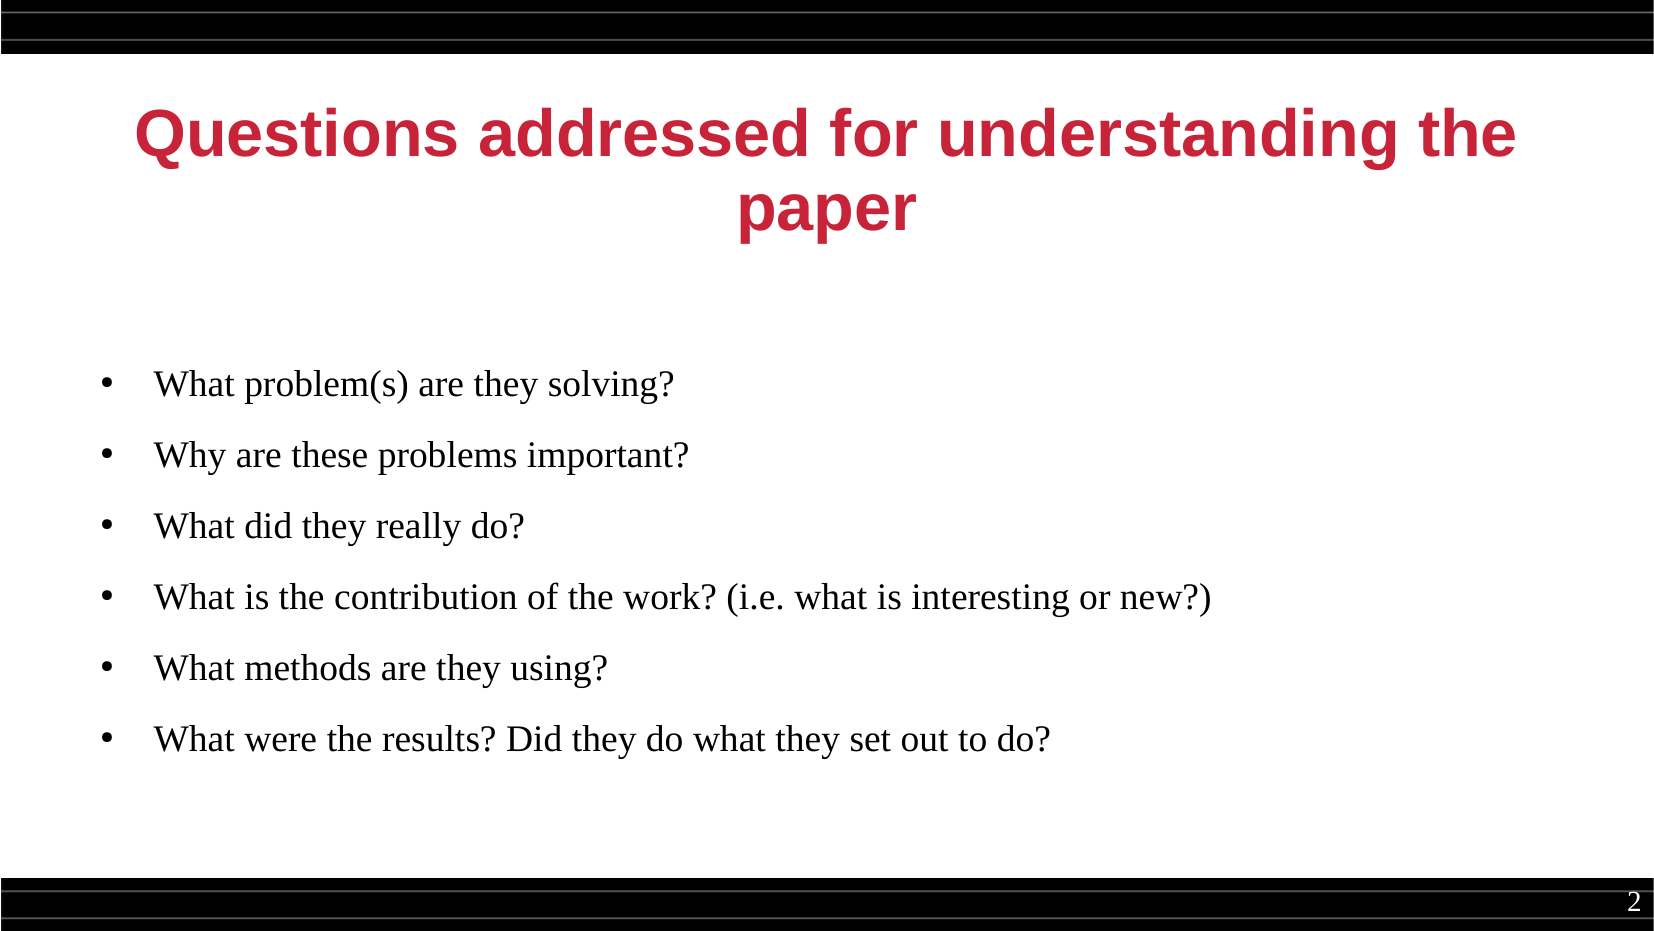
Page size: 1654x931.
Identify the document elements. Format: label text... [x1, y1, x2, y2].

picture [1, 0, 1654, 54]
picture [1, 878, 1654, 931]
title Questions addressed for understanding the paper [82, 92, 1571, 249]
list What problem(s) are they solving? Why are these problems important? What did they really do? What is the contribution of the work? (i.e. what is interesting or new?) What methods are they using? What were the results? Did they do what they set out to do? [82, 259, 1571, 863]
